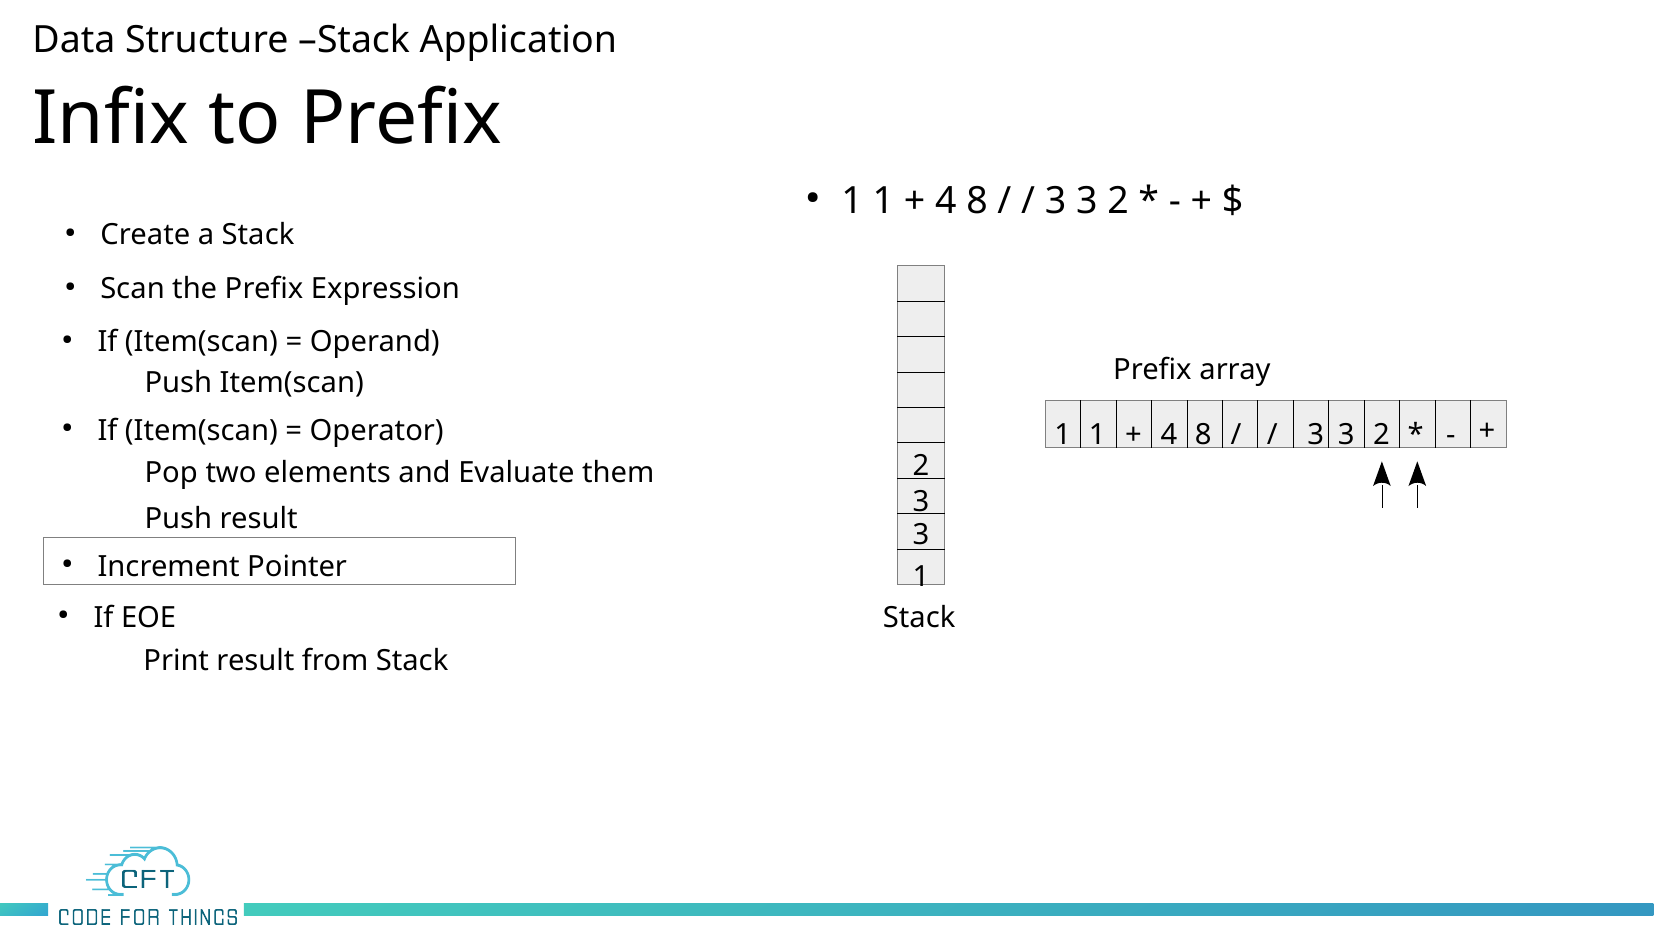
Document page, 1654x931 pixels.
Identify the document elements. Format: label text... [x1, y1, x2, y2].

text_box [1329, 400, 1364, 406]
text_box 3 [1292, 406, 1341, 456]
text_box [1152, 400, 1187, 406]
text_box [1436, 400, 1470, 406]
text_box [1365, 400, 1399, 406]
text_box [1294, 400, 1328, 406]
text_box 1 [897, 556, 946, 597]
text_box Prefix array [1098, 341, 1312, 391]
text_box 1 [1074, 406, 1123, 456]
text_box 2 [897, 437, 946, 487]
text_box 8 [1180, 406, 1229, 456]
text_box [1188, 400, 1222, 406]
text_box Pop two elements and Evaluate them [94, 443, 709, 502]
picture [59, 846, 237, 925]
text_box Scan the Prefix Expression [50, 259, 537, 319]
text_box Print result from Stack [93, 631, 615, 691]
text_box - [1431, 406, 1472, 456]
text_box / [1252, 406, 1292, 456]
text_box [1045, 400, 1080, 406]
text_box Create a Stack [50, 206, 355, 266]
text_box 1 [1039, 406, 1074, 456]
text_box Push Item(scan) [94, 373, 426, 401]
text_box Push result [94, 490, 426, 550]
text_box 1 1 + 4 8 / / 3 3 2 * - + $ [791, 165, 1377, 225]
text_box [897, 337, 945, 372]
text_box [1223, 400, 1257, 406]
text_box 4 [1145, 406, 1180, 456]
text_box If (Item(scan) = Operator) [47, 401, 496, 461]
text_box [897, 373, 945, 407]
text_box + [1463, 402, 1518, 452]
text_box [1081, 400, 1116, 406]
text_box [897, 265, 945, 301]
text_box 3 [897, 487, 946, 506]
text_box [1117, 400, 1151, 406]
text_box [1400, 400, 1435, 406]
text_box [897, 302, 945, 336]
text_box If EOE [43, 588, 375, 638]
text_box 2 [1372, 406, 1407, 456]
text_box * [1407, 406, 1431, 456]
text_box [897, 408, 945, 437]
text_box 3 [1341, 406, 1372, 456]
text_box [43, 537, 47, 585]
text_box Stack [868, 588, 979, 638]
text_box + [1123, 406, 1145, 456]
text_box [1258, 400, 1293, 406]
text_box 3 [897, 506, 946, 556]
title Data Structure –Stack Application Infix to Prefix [32, 12, 1536, 166]
text_box If (Item(scan) = Operand) [47, 312, 491, 373]
text_box / [1229, 406, 1252, 456]
text_box Increment Pointer [47, 537, 621, 597]
